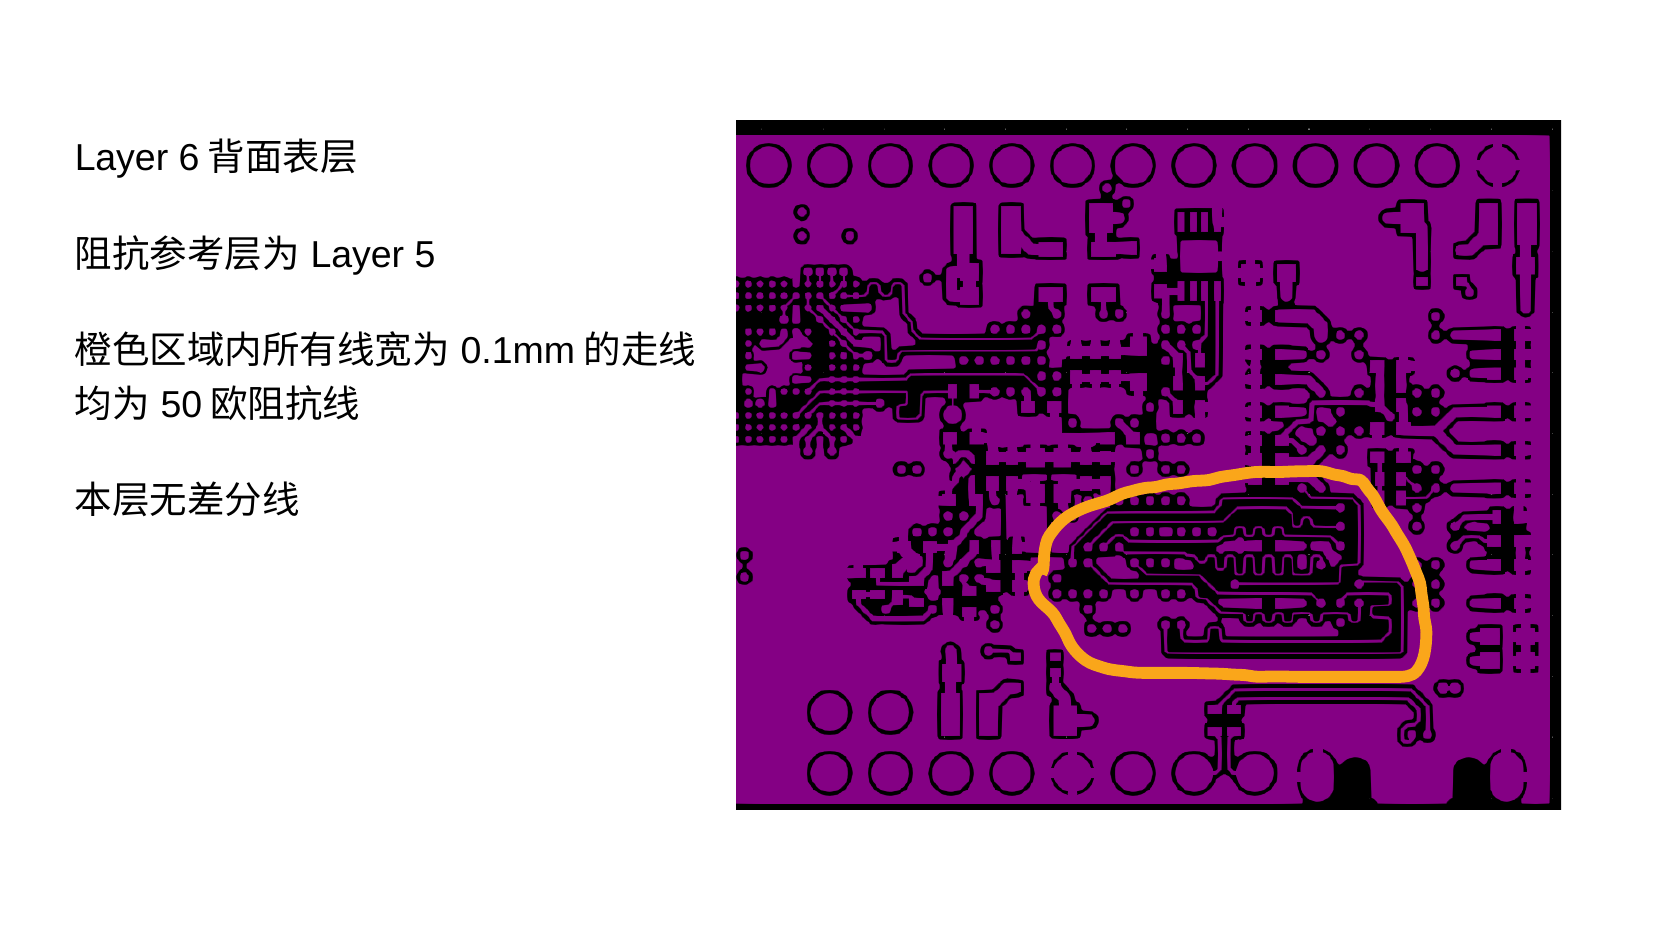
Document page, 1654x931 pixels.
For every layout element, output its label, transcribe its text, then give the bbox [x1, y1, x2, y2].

picture [736, 120, 1562, 810]
text_box Layer 6背面表层 阻抗参考层为Layer 5 橙色区域内所有线宽为0.1mm的走线均为50欧阻抗线 本层无差分线 [60, 120, 721, 811]
